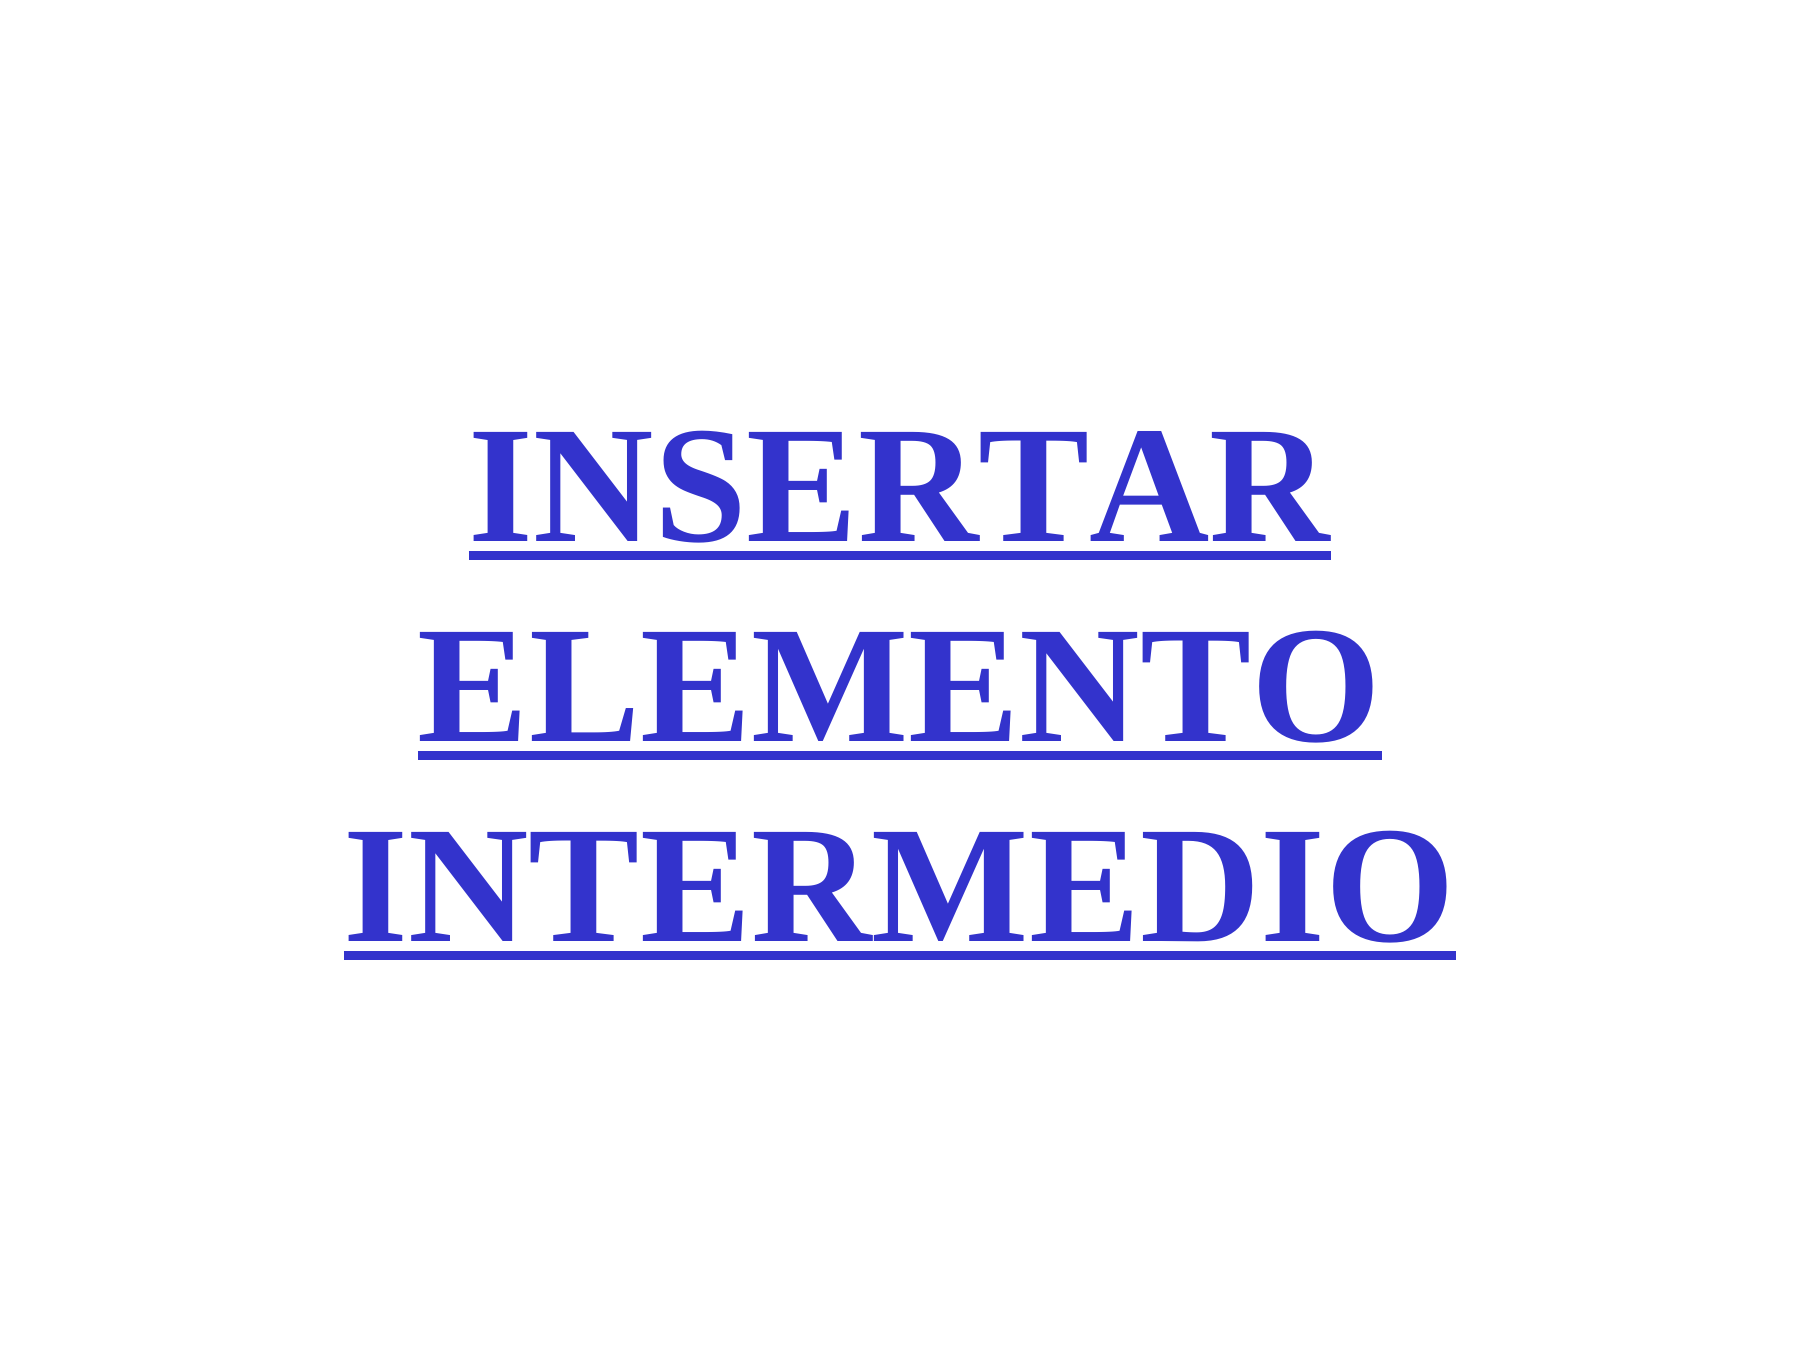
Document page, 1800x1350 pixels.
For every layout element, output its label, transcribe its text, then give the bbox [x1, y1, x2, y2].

text_box INSERTAR ELEMENTO INTERMEDIO [0, 365, 1800, 984]
